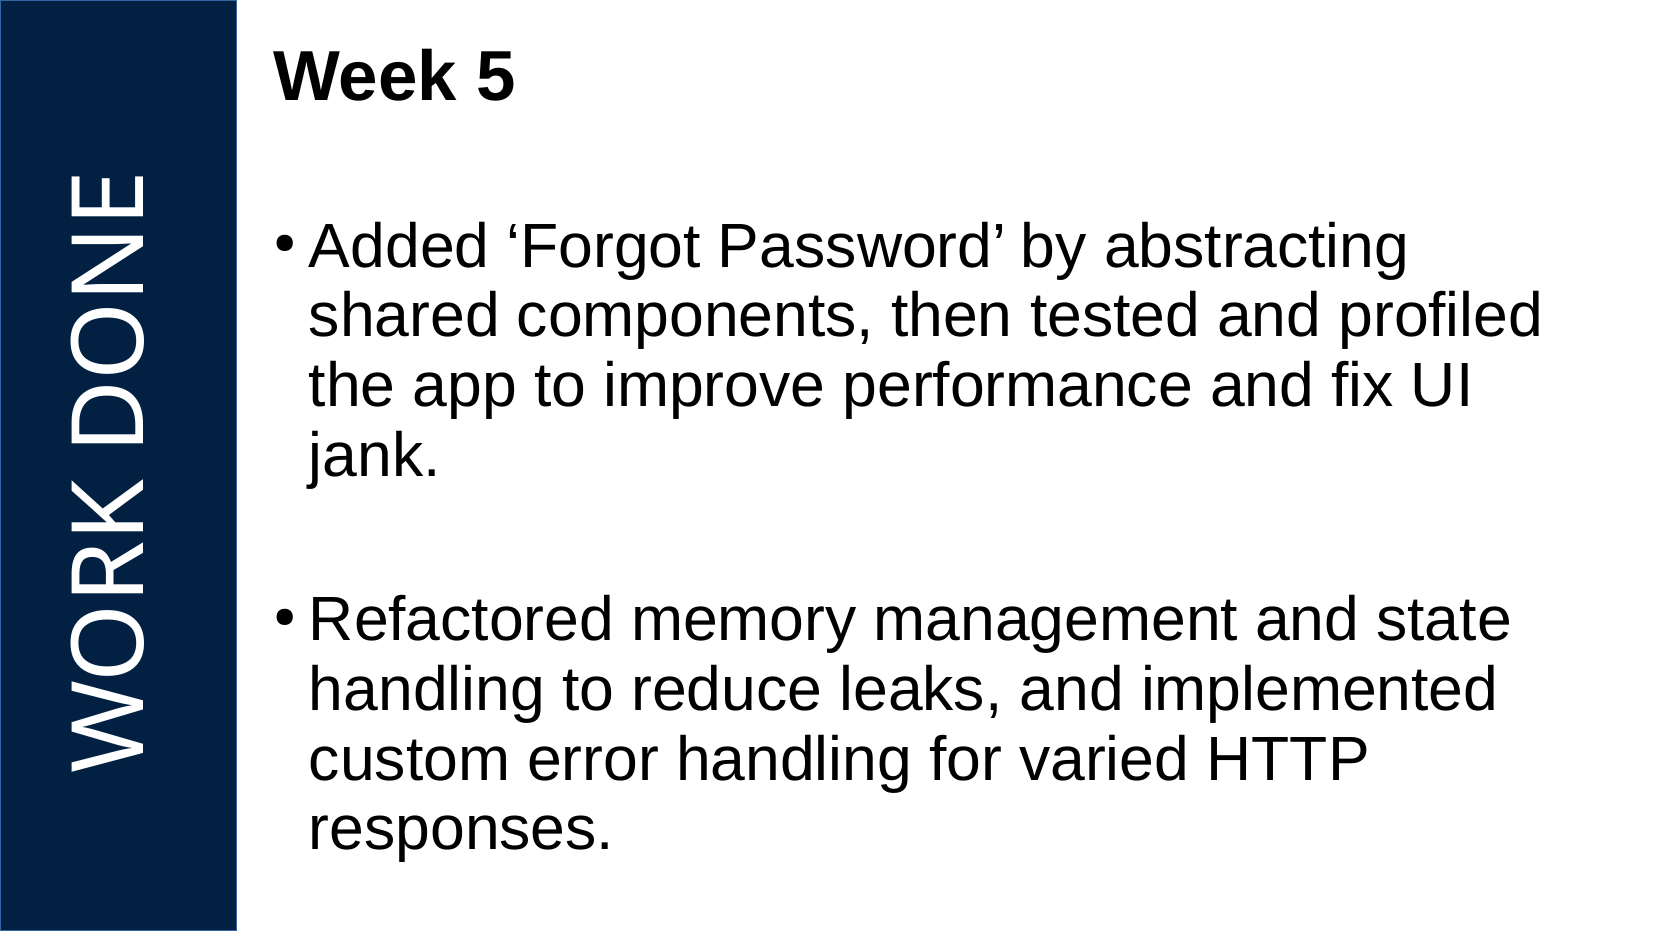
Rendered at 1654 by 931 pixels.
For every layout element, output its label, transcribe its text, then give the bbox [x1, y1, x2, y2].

text_box [0, 0, 237, 931]
text_box WORK DONE [29, 29, 223, 916]
text_box Week 5 Added ‘Forgot Password’ by abstracting shared components, then tested and profiled the app to improve performance and fix UI jank. Refactored memory management and state handling to reduce leaks, and implemented custom error handling for varied HTTP responses. [258, 29, 1595, 931]
